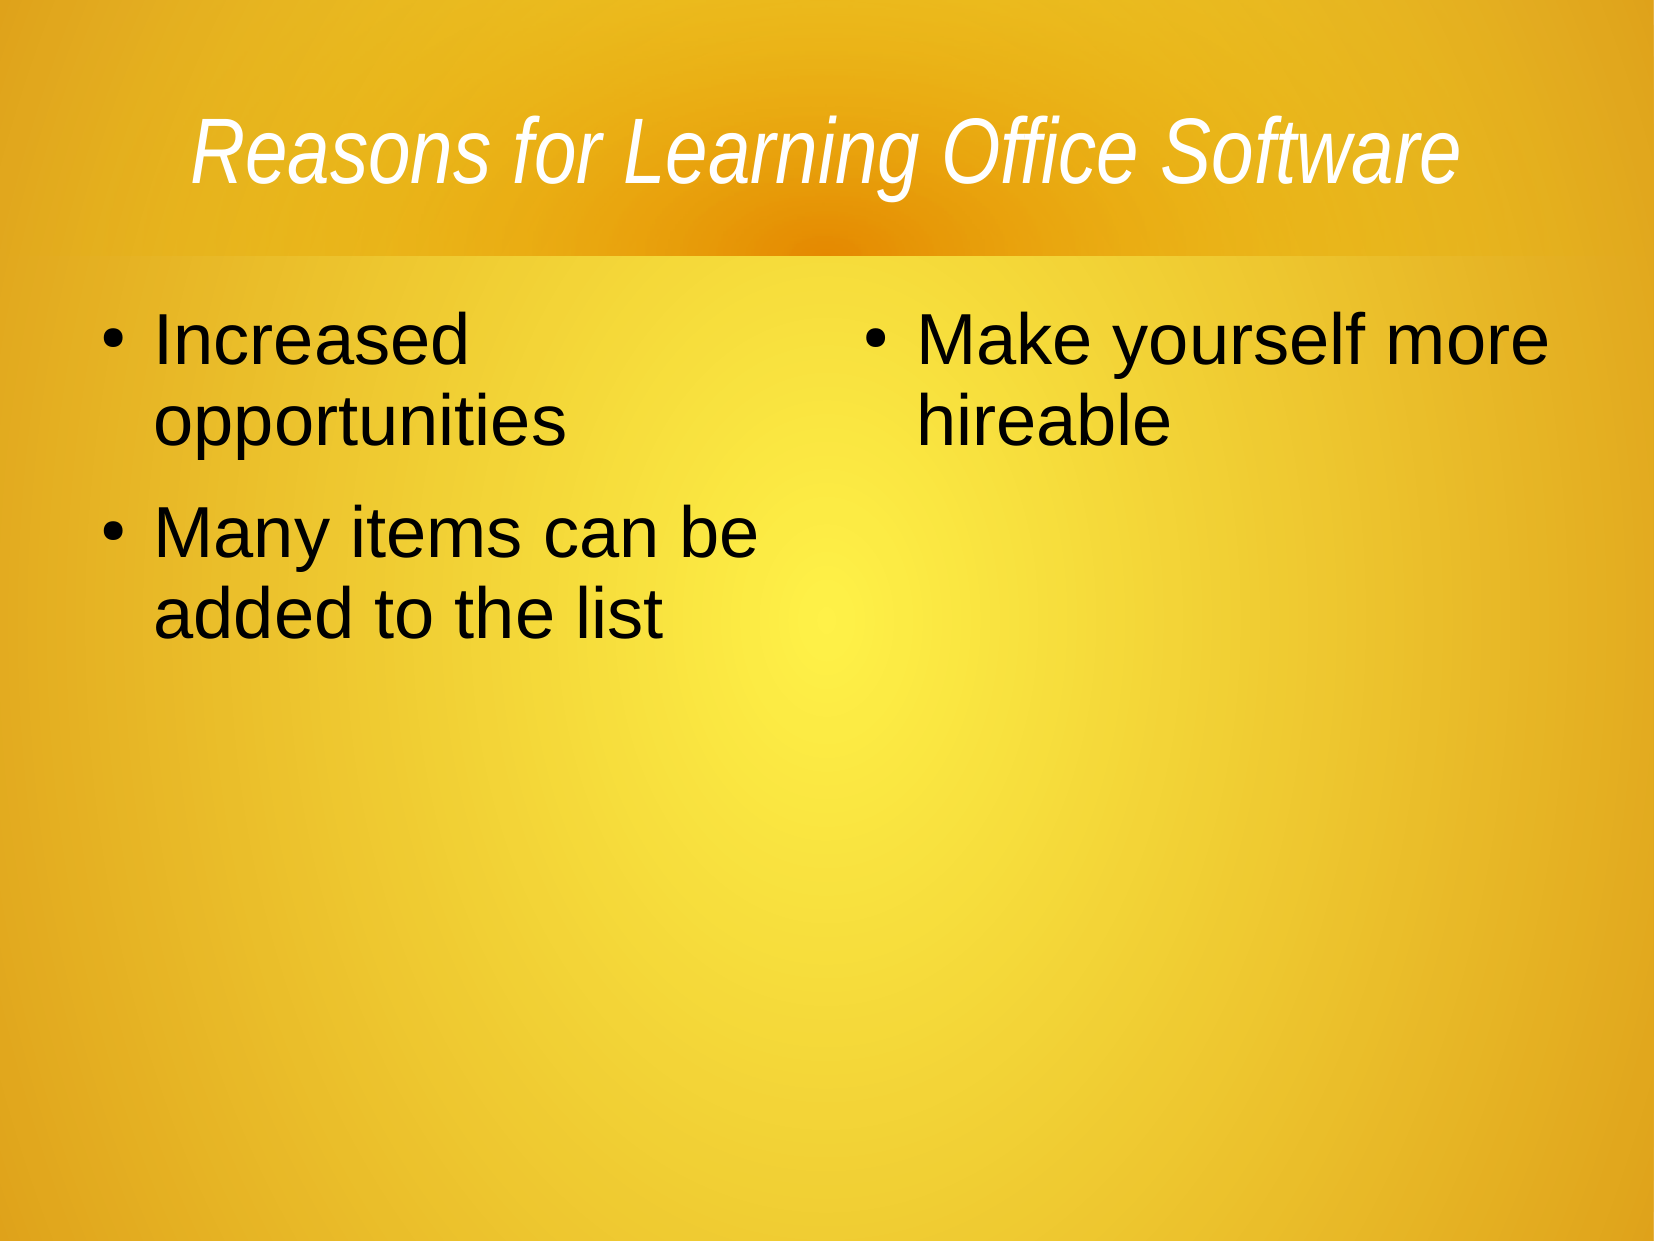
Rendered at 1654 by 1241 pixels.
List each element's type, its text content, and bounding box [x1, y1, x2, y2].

title Reasons for Learning Office Software [82, 47, 1571, 252]
list Increased opportunities Many items can be added to the list [82, 299, 809, 1019]
list Make yourself more hireable [845, 299, 1572, 1019]
